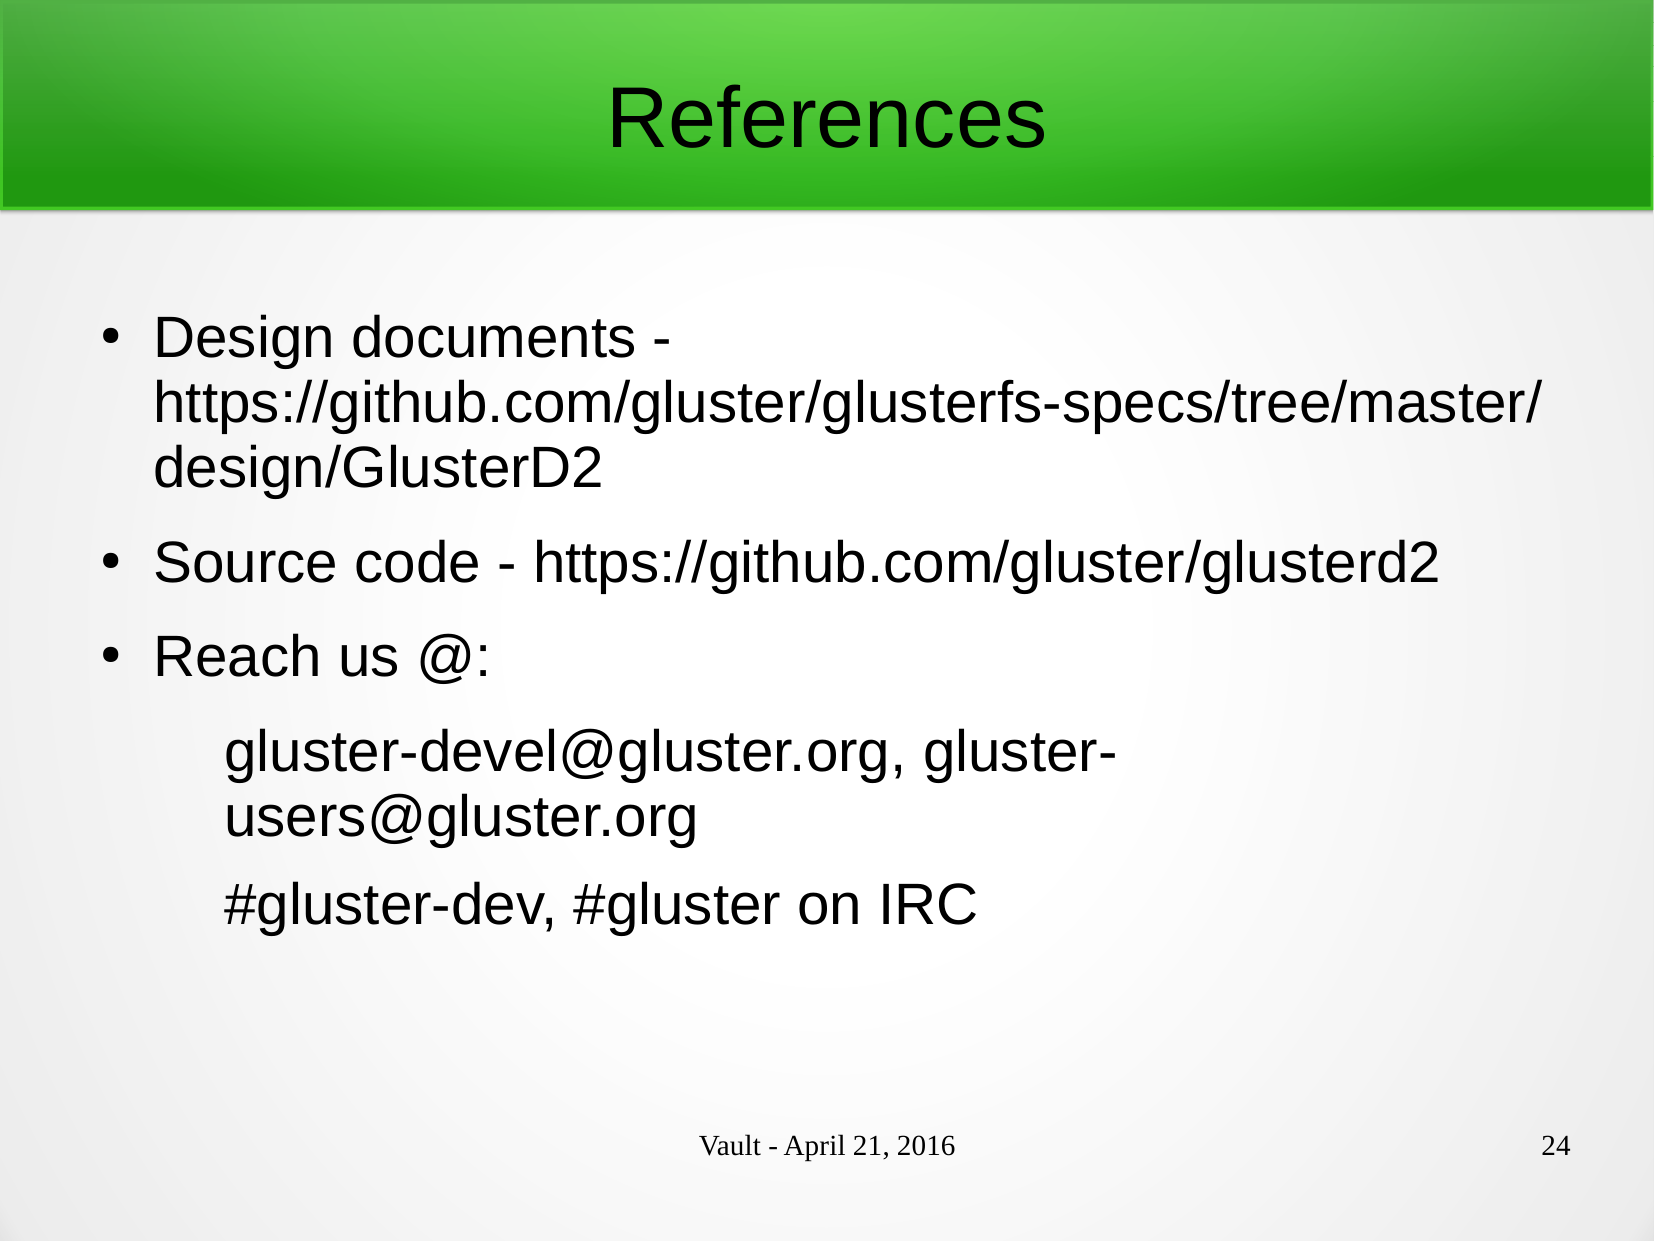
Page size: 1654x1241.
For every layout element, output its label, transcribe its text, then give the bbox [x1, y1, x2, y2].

list Design documents - https://github.com/gluster/glusterfs-specs/tree/master/design/GlusterD2 Source code - https://github.com/gluster/glusterd2 Reach us @: gluster-devel@gluster.org, gluster-users@gluster.org #gluster-dev, #gluster on IRC [82, 305, 1571, 1025]
title References [82, 47, 1571, 189]
